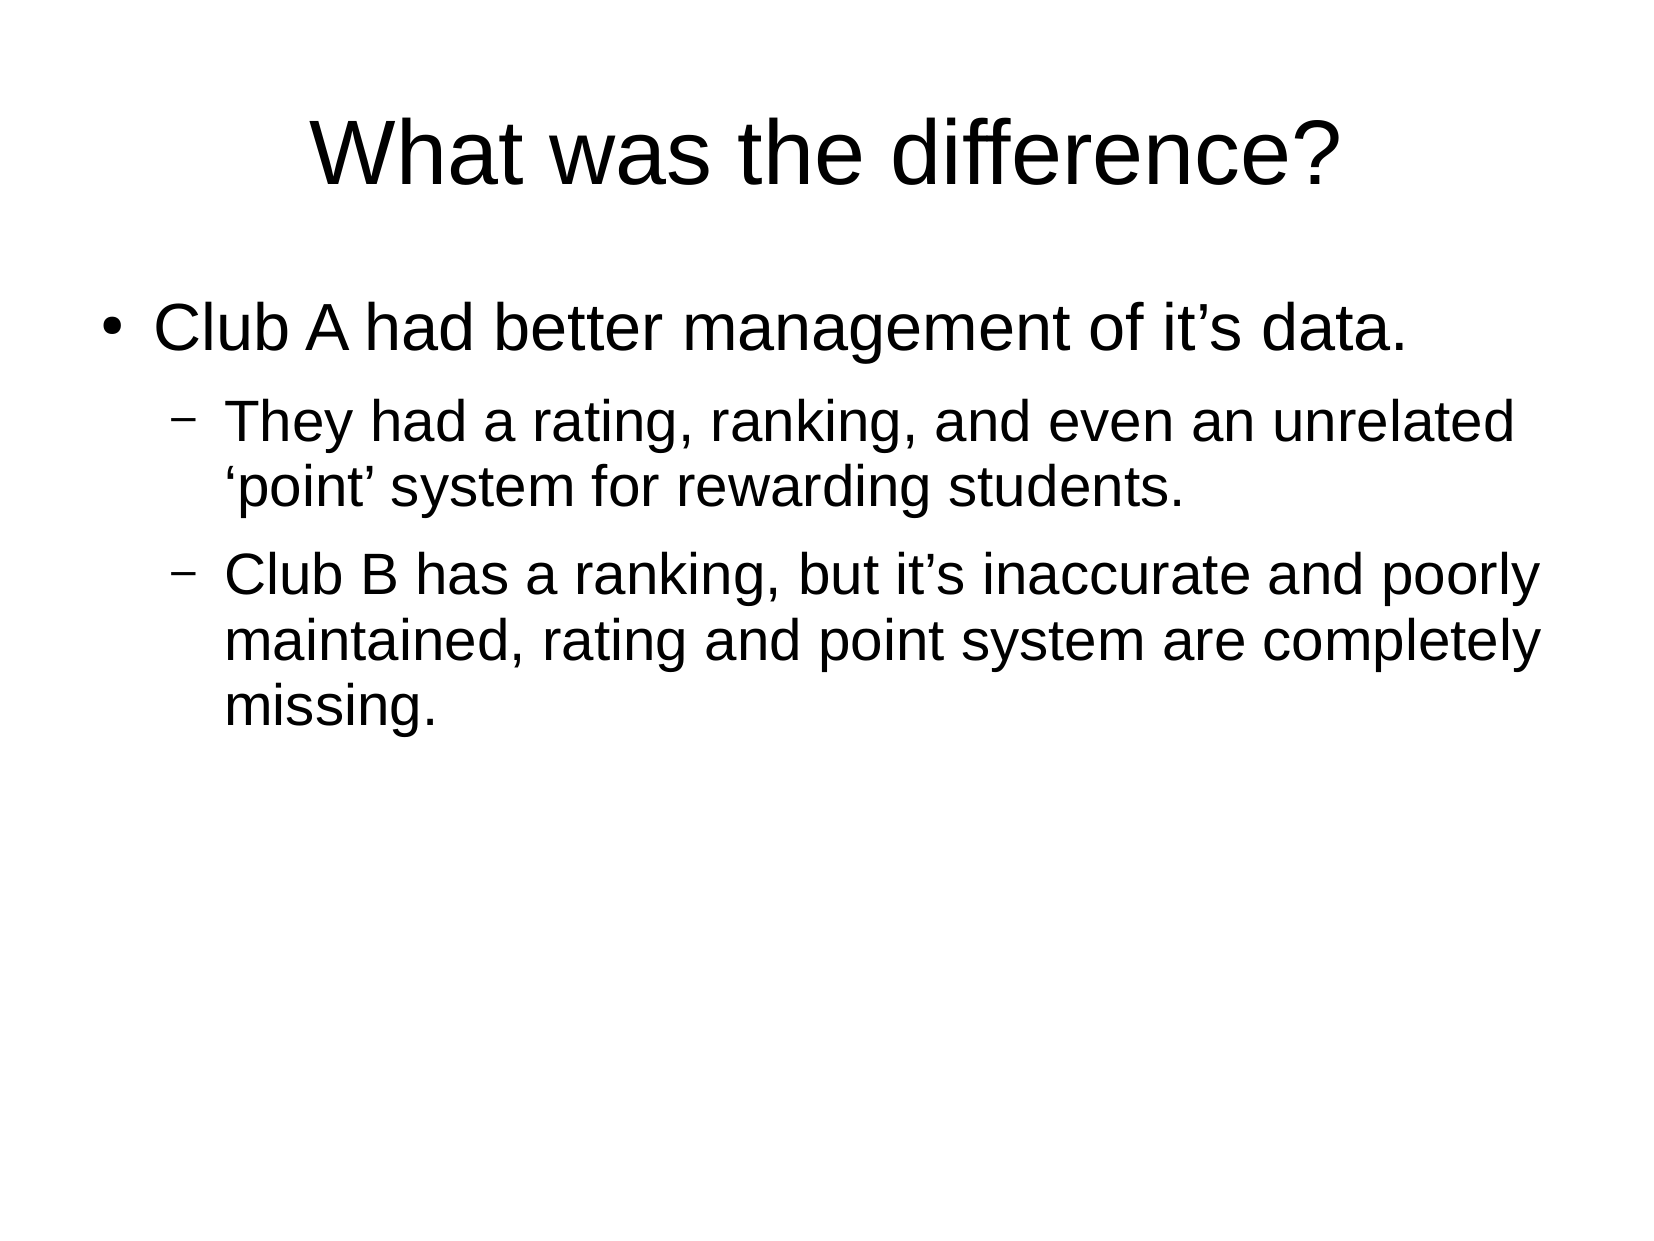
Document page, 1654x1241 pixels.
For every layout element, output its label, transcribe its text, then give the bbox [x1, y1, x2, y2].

list Club A had better management of it’s data. They had a rating, ranking, and even an unrelated ‘point’ system for rewarding students. Club B has a ranking, but it’s inaccurate and poorly maintained, rating and point system are completely missing. [82, 290, 1571, 1010]
title What was the difference? [82, 49, 1571, 257]
